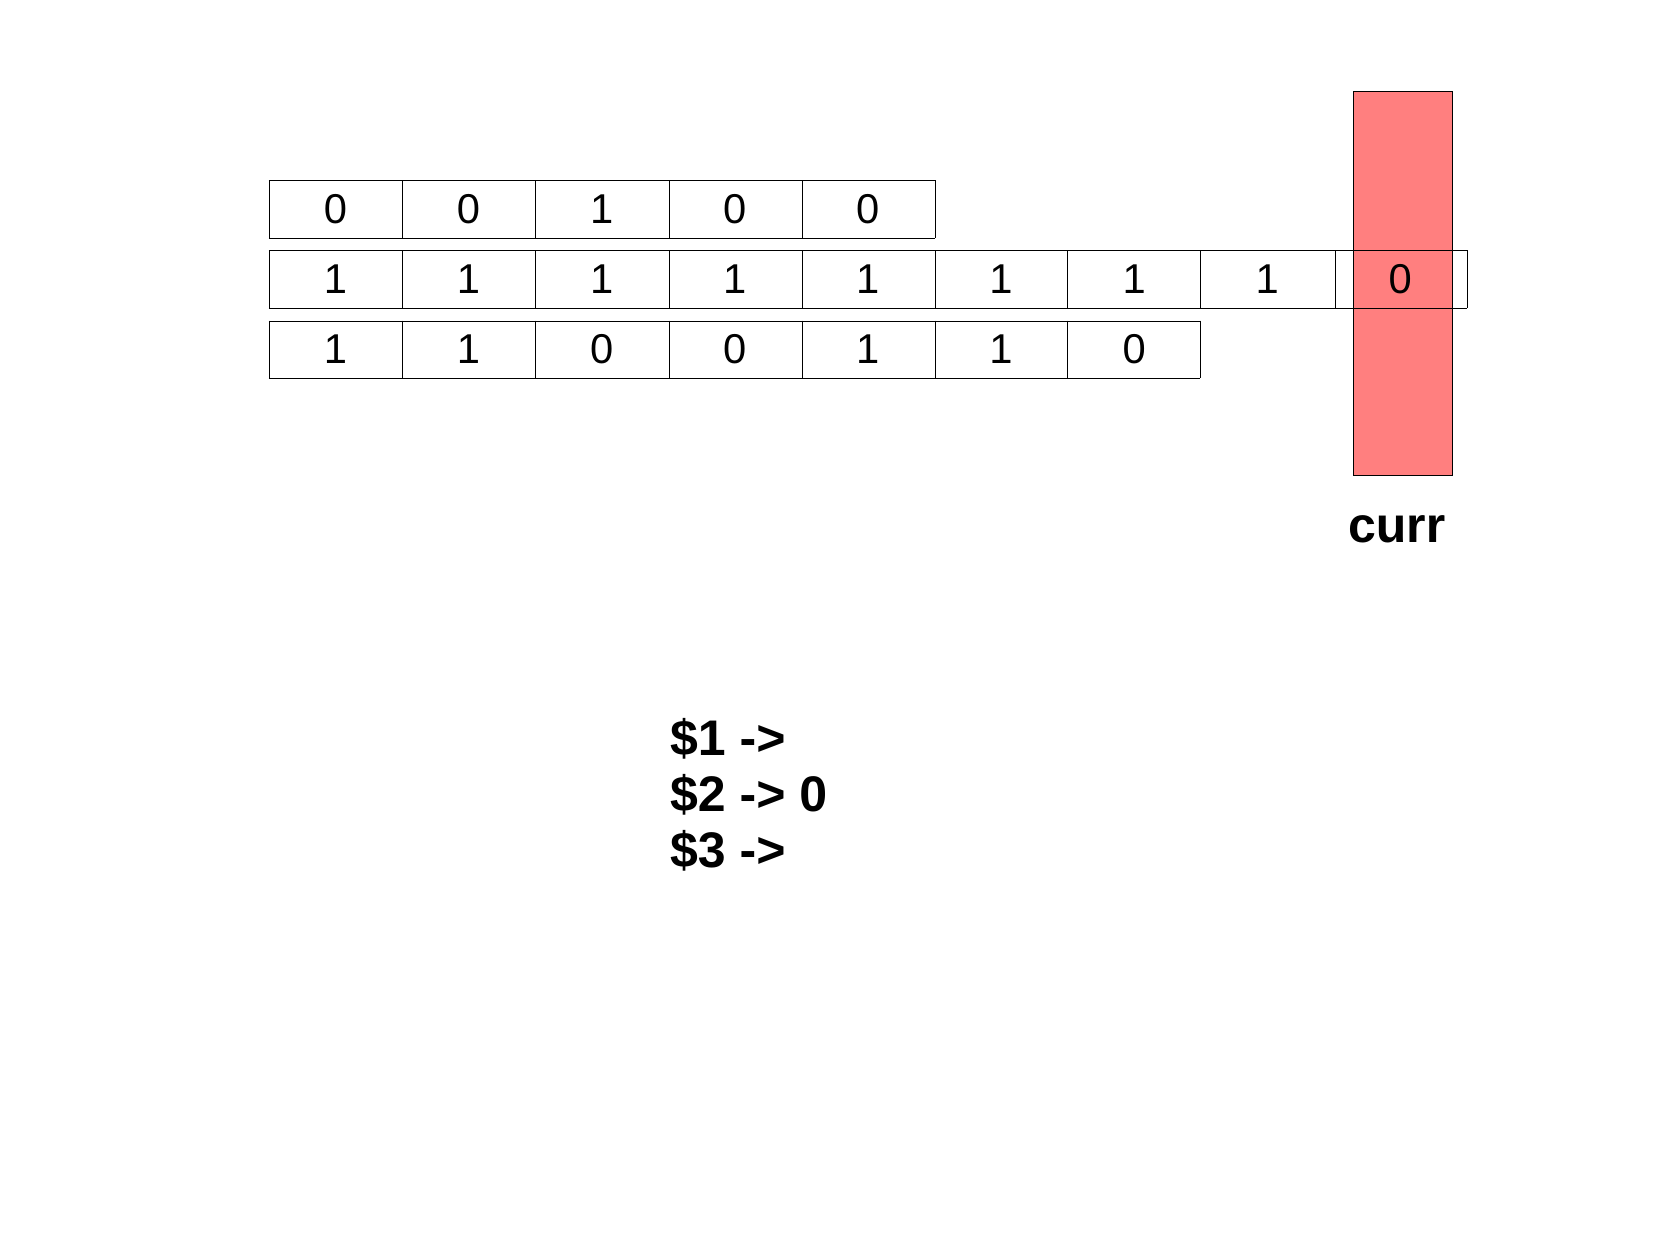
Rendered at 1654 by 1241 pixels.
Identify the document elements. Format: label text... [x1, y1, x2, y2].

chart [268, 180, 1470, 557]
text_box [1353, 91, 1453, 180]
text_box curr [1322, 490, 1471, 570]
text_box $1 -> $2 -> 0 $3 -> [655, 702, 922, 912]
